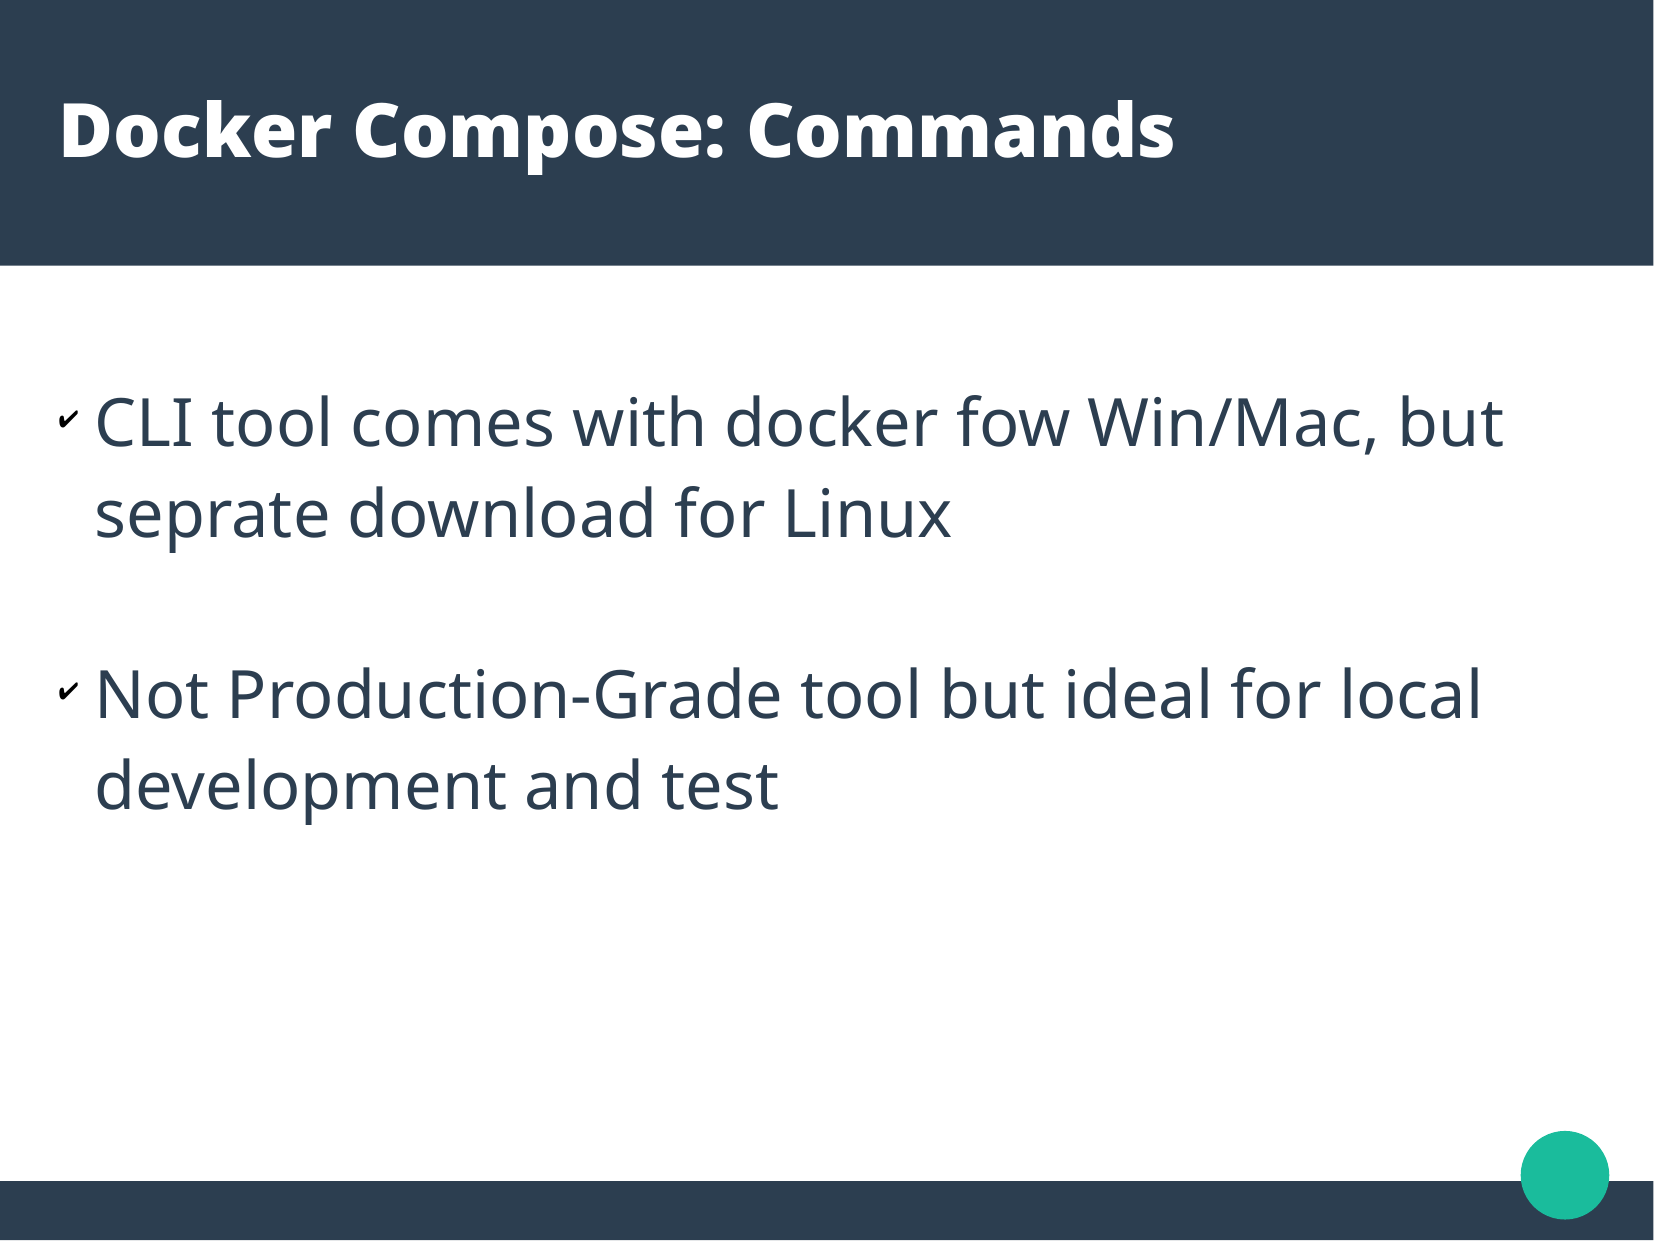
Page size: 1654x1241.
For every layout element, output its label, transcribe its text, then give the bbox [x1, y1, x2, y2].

title Docker Compose: Commands [59, 40, 1595, 216]
subtitle CLI tool comes with docker fow Win/Mac, but seprate download for Linux Not Production-Grade tool but ideal for local development and test [59, 291, 1595, 1186]
